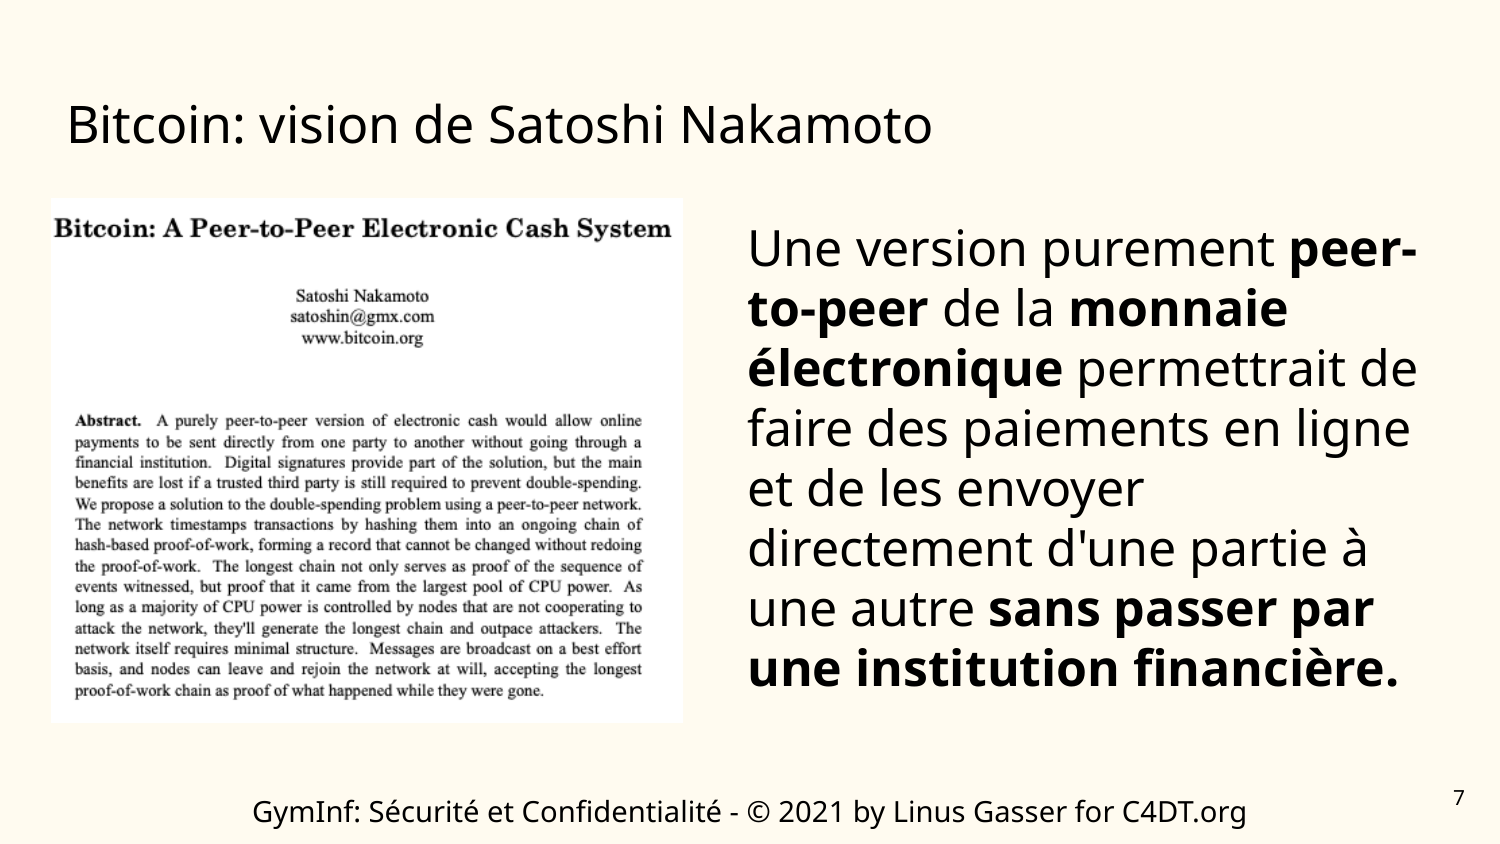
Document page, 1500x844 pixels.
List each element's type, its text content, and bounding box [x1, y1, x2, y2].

slide_number <number> [1389, 764, 1480, 830]
title Bitcoin: vision de Satoshi Nakamoto [51, 72, 1449, 174]
text_box Une version purement peer-to-peer de la monnaie électronique permettrait de faire des paiements en ligne et de les envoyer directement d'une partie à une autre sans passer par une institution financière. [732, 201, 1449, 712]
picture [51, 198, 684, 723]
